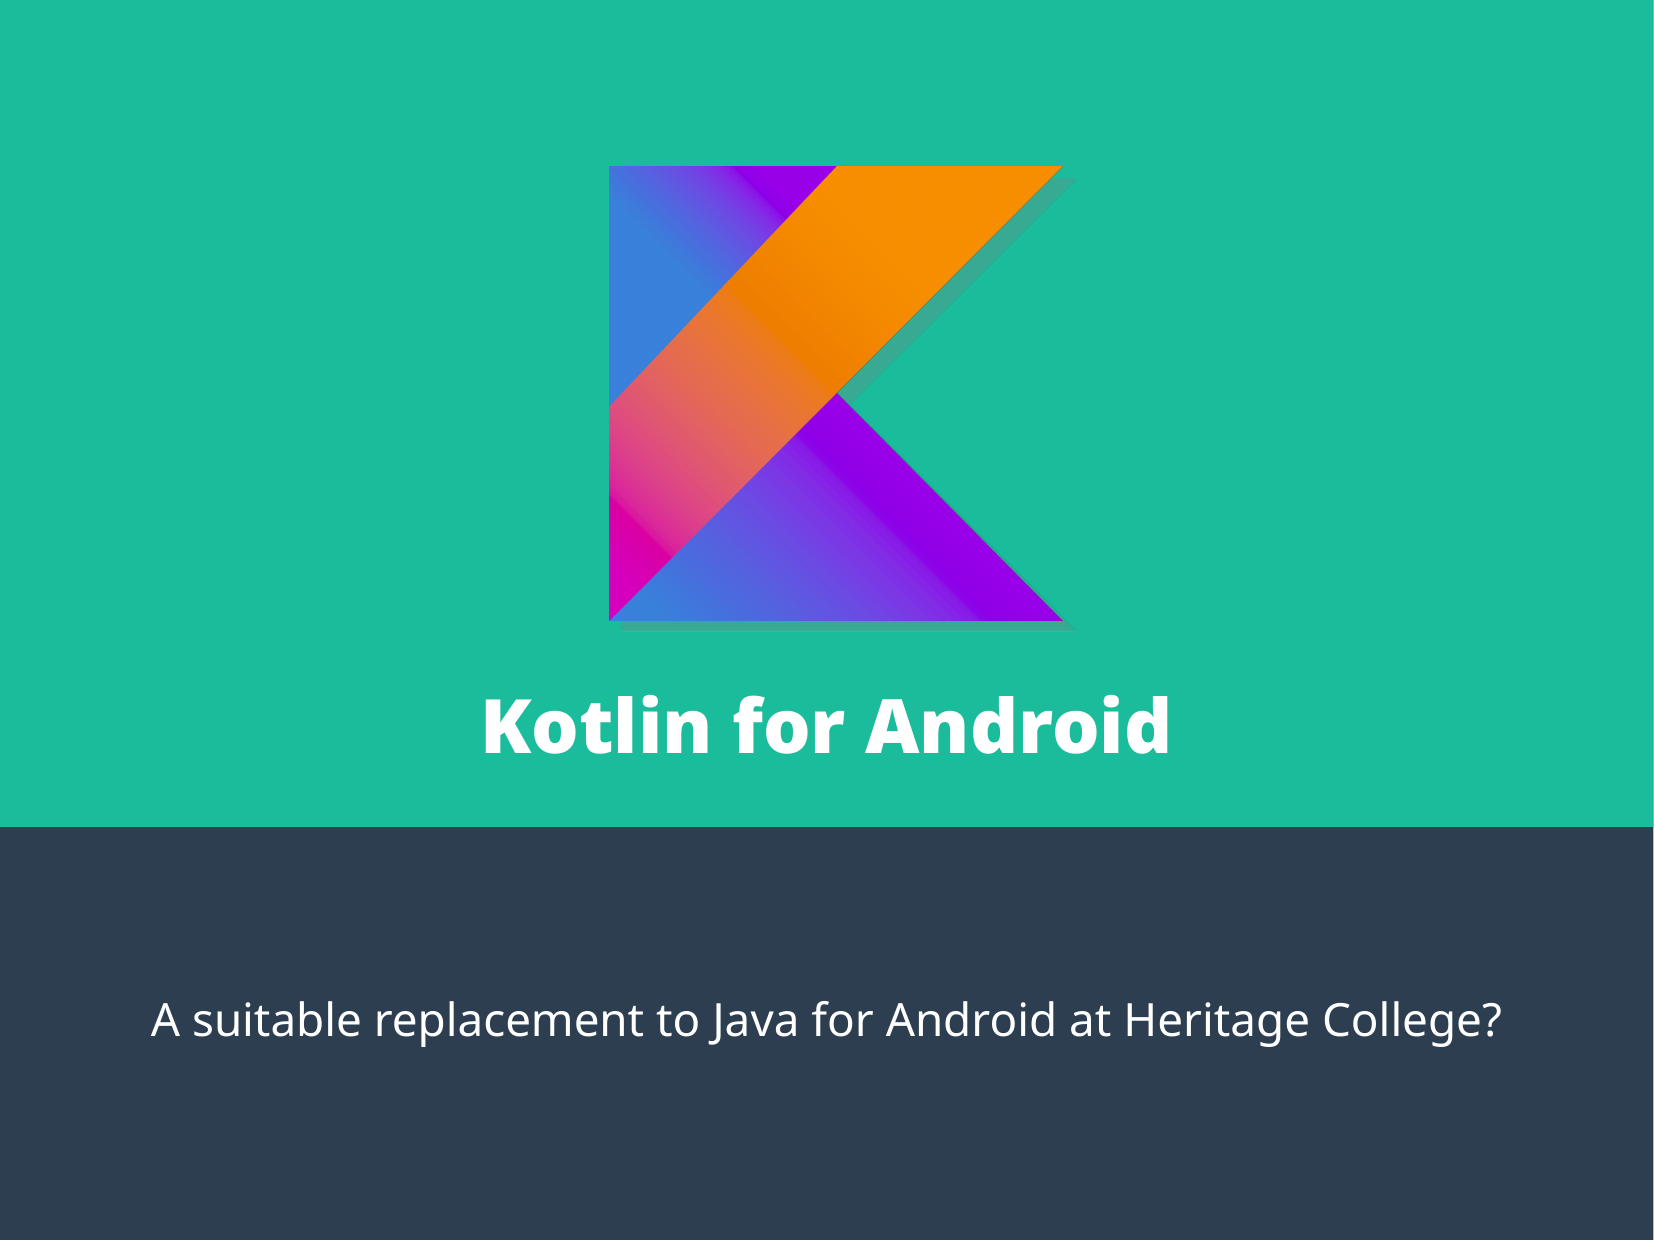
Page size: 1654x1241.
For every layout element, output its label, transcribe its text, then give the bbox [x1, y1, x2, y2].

picture [609, 166, 1063, 621]
subtitle A suitable replacement to Java for Android at Heritage College? [59, 856, 1595, 1182]
title Kotlin for Android [59, 620, 1595, 778]
